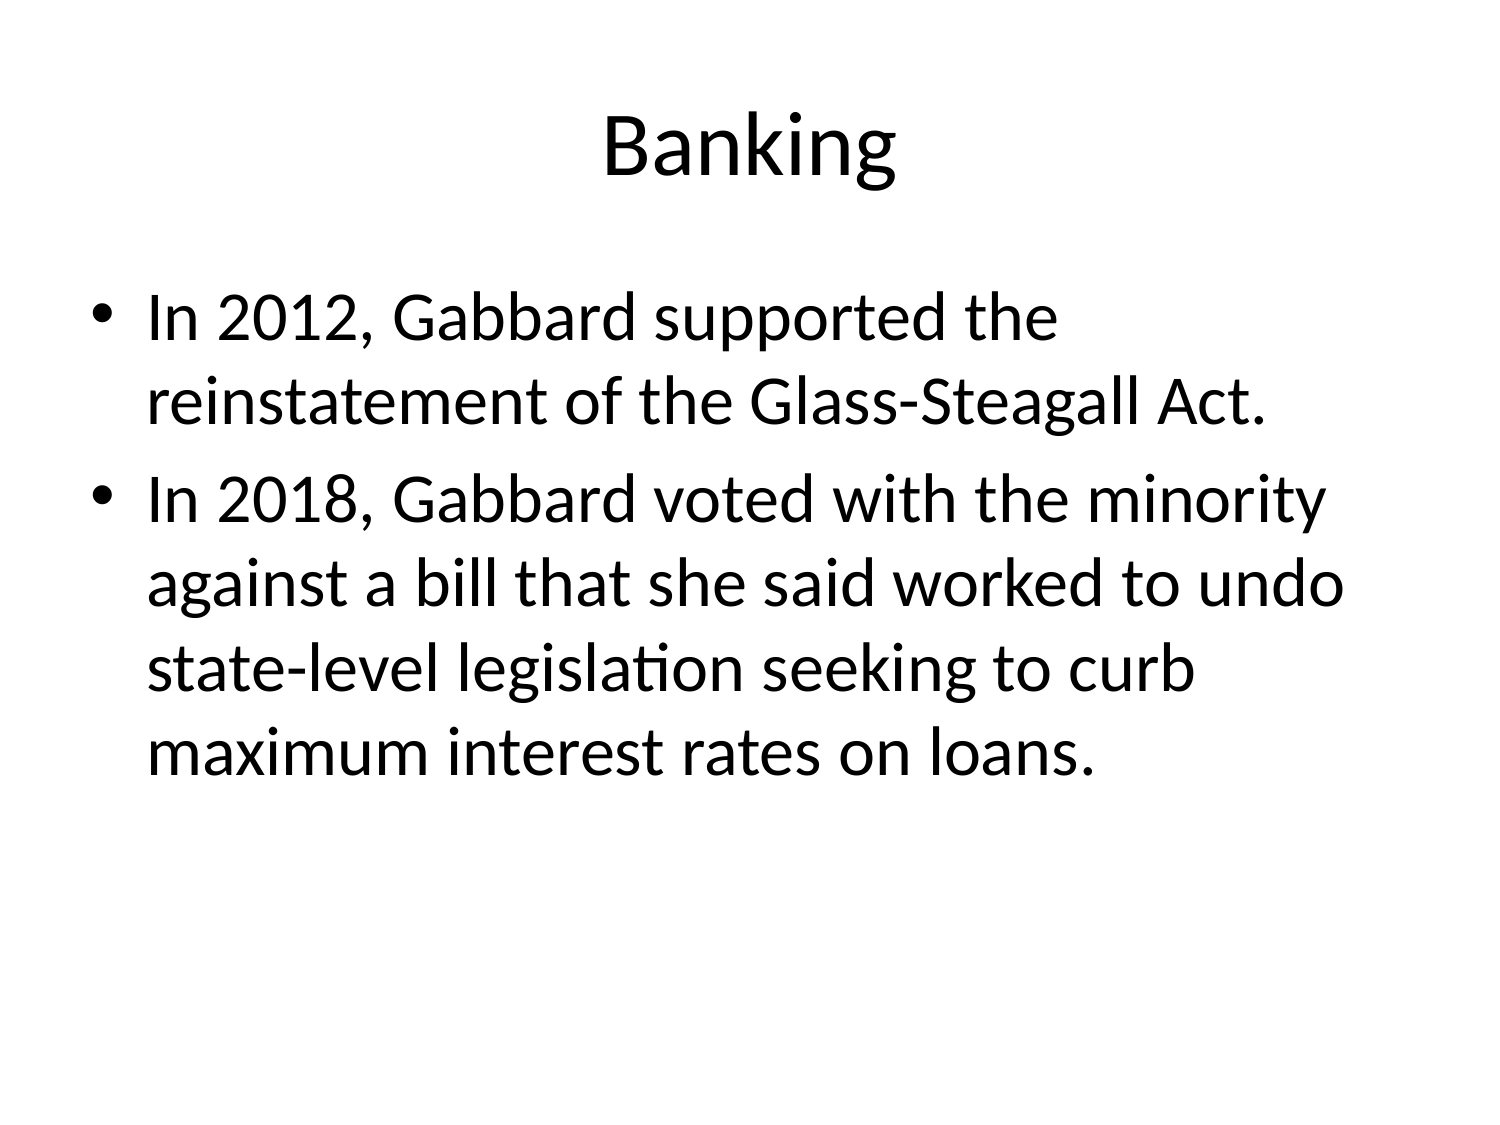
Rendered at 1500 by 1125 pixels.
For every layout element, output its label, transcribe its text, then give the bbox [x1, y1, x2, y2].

list In 2012, Gabbard supported the reinstatement of the Glass-Steagall Act. In 2018, Gabbard voted with the minority against a bill that she said worked to undo state-level legislation seeking to curb maximum interest rates on loans. [75, 262, 1425, 1005]
title Banking [75, 45, 1425, 233]
